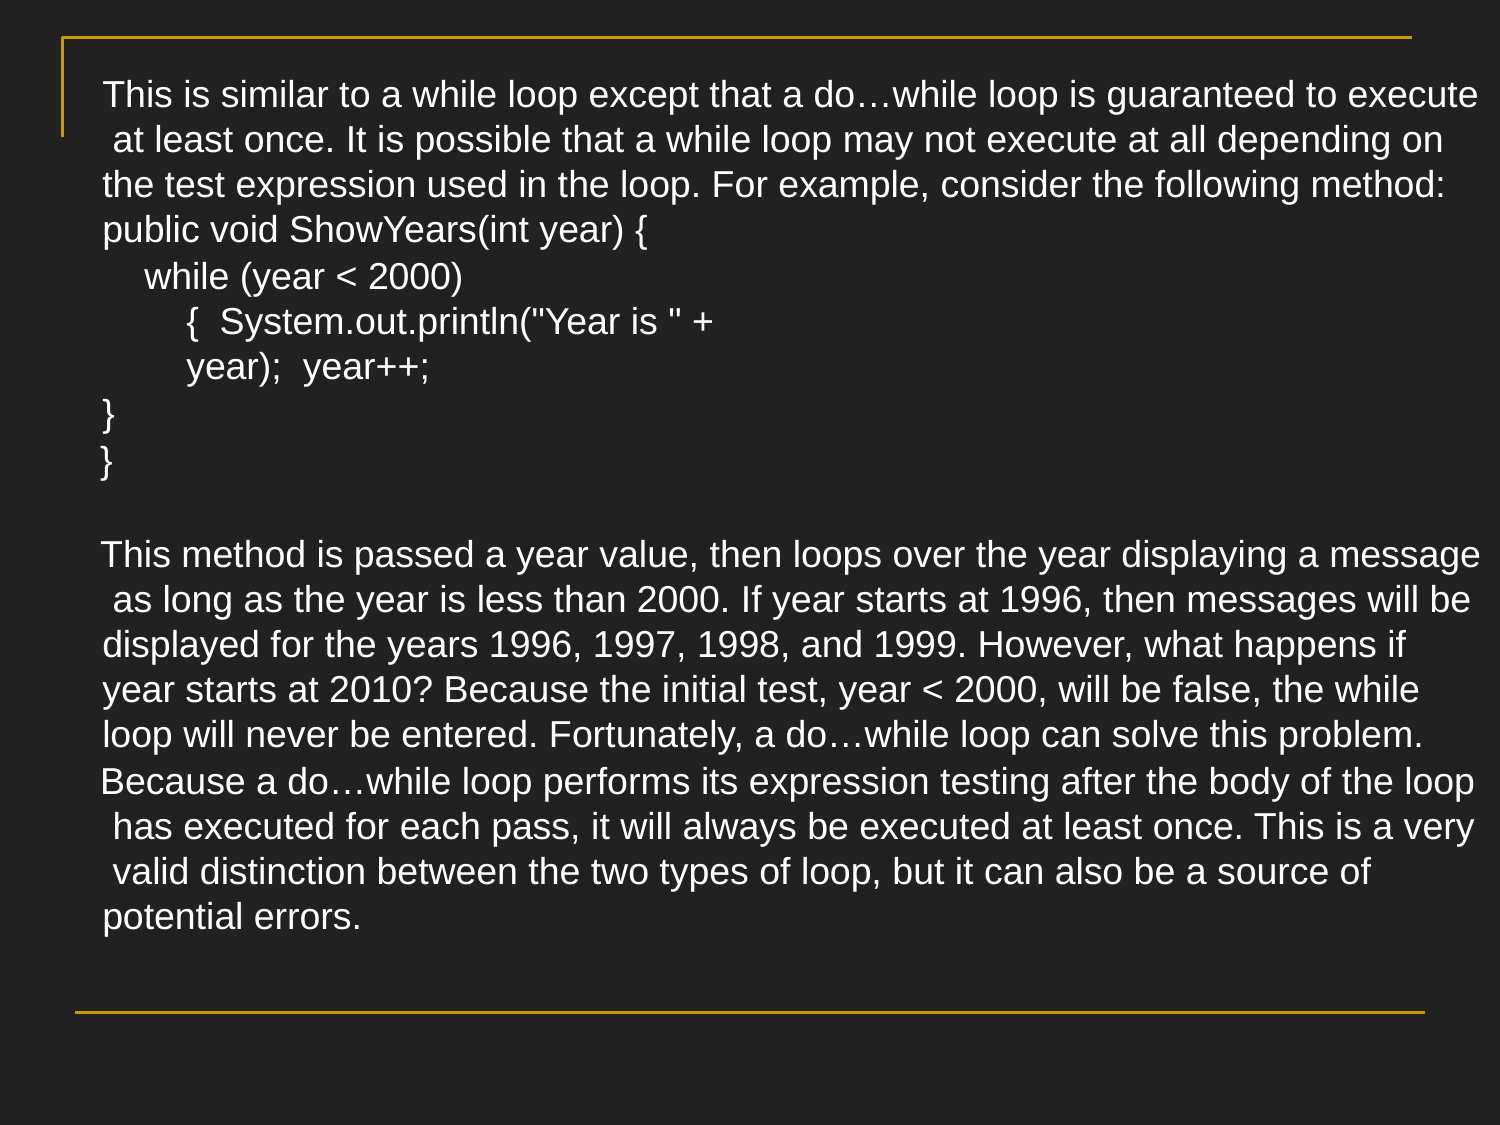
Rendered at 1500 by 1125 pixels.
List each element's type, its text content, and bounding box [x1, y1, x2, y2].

text_box This is similar to a while loop except that a do…while loop is guaranteed to execute at least once. It is possible that a while loop may not execute at all depending on the test expression used in the loop. For example, consider the following method: public void ShowYears(int year) { while (year < 2000) { System.out.println("Year is " + year); year++; } } This method is passed a year value, then loops over the year displaying a message as long as the year is less than 2000. If year starts at 1996, then messages will be displayed for the years 1996, 1997, 1998, and 1999. However, what happens if year starts at 2010? Because the initial test, year < 2000, will be false, the while loop will never be entered. Fortunately, a do…while loop can solve this problem. Because a do…while loop performs its expression testing after the body of the loop has executed for each pass, it will always be executed at least once. This is a very valid distinction between the two types of loop, but it can also be a source of potential errors. [100, 67, 1486, 938]
